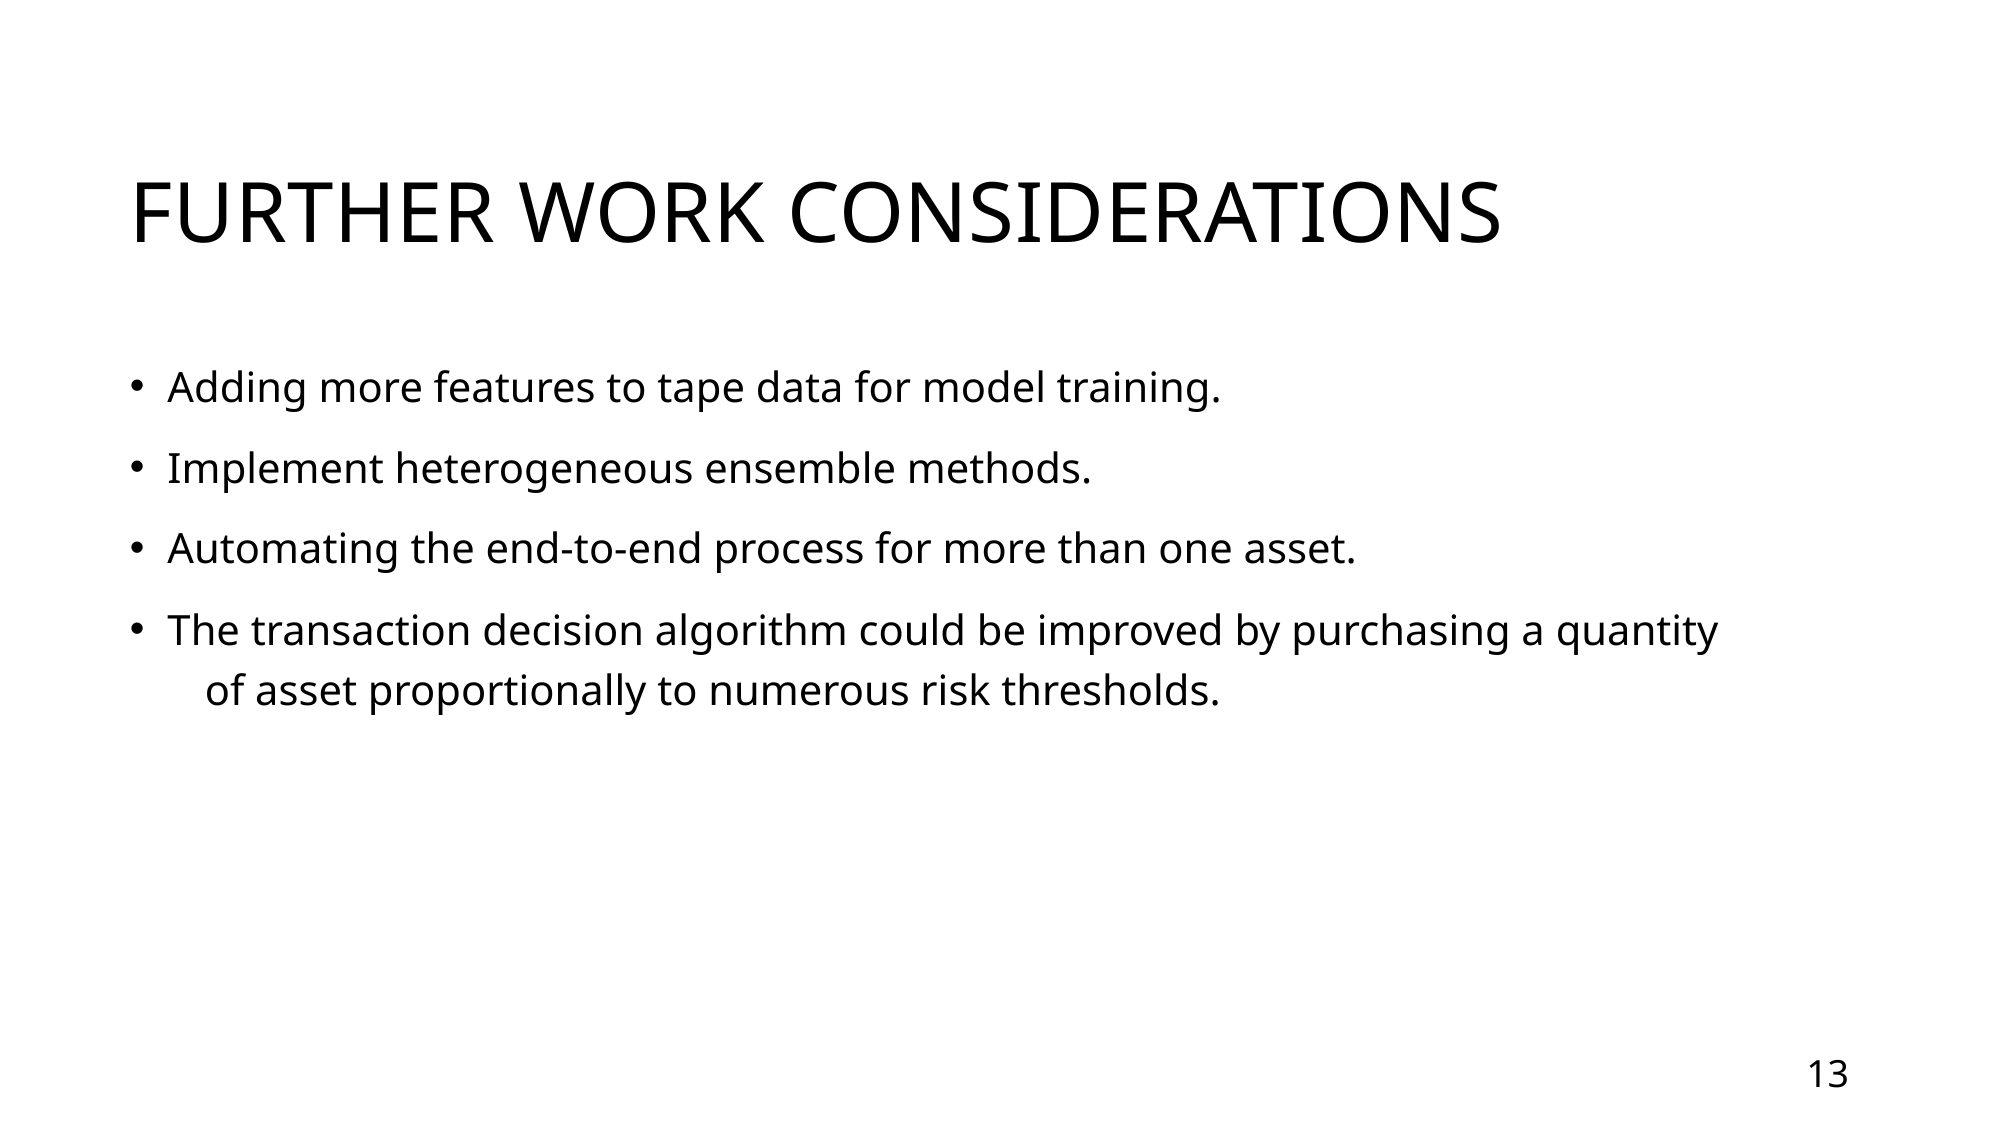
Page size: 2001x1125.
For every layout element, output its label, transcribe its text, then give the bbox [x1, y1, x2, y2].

slide_number 13 [1791, 1042, 1902, 1103]
title Further Work Considerations [114, 151, 1871, 342]
list Adding more features to tape data for model training. Implement heterogeneous ensemble methods. Automating the end-to-end process for more than one asset. The transaction decision algorithm could be improved by purchasing a quantity of asset proportionally to numerous risk thresholds. [114, 342, 1871, 973]
